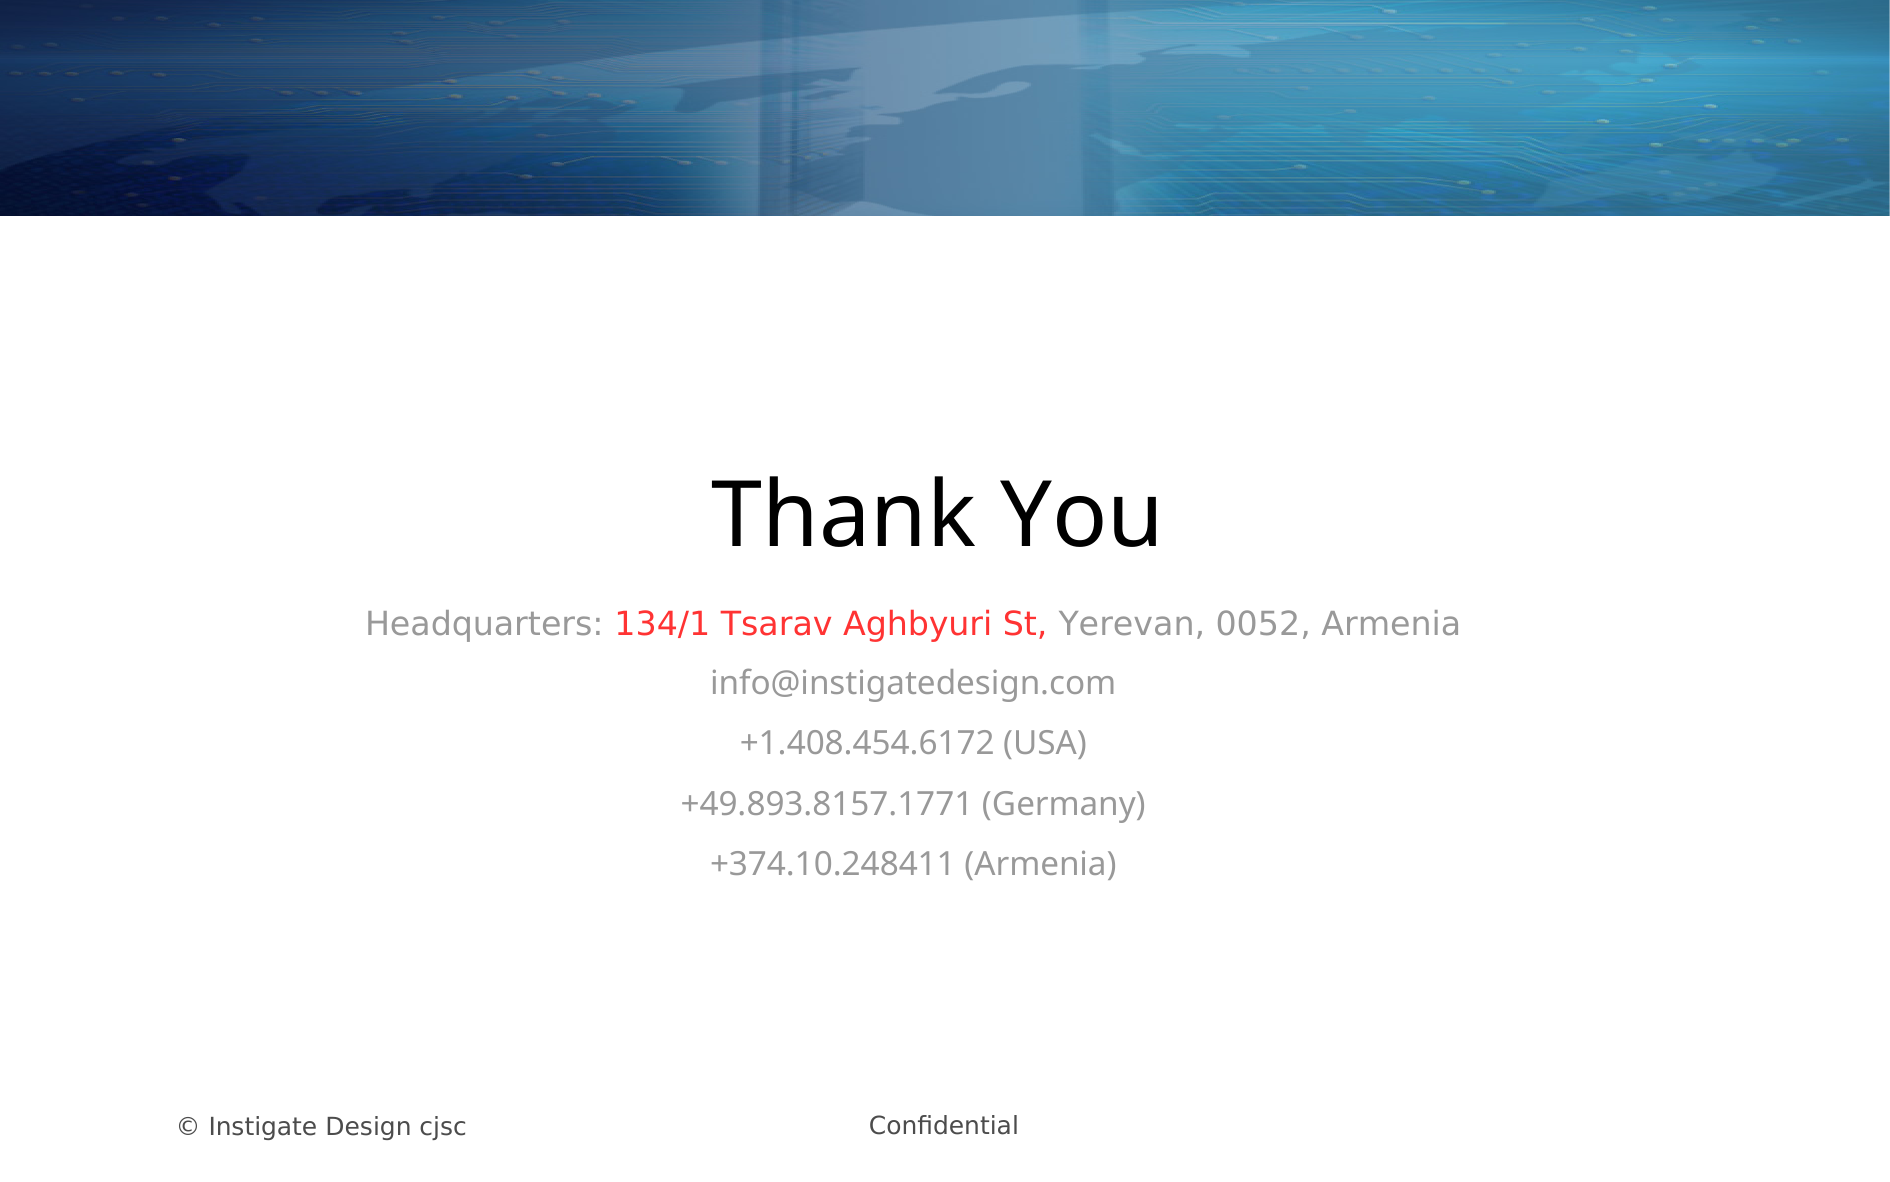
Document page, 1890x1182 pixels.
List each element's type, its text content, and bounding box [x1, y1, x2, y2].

text_box Headquarters: 134/1 Tsarav Aghbyuri St, Yerevan, 0052, Armenia info@instigatedesign.com +1.408.454.6172 (USA) +49.893.8157.1771 (Germany) +374.10.248411 (Armenia) [252, 600, 1576, 881]
list Thank You [88, 228, 1788, 914]
picture [0, 0, 1890, 216]
